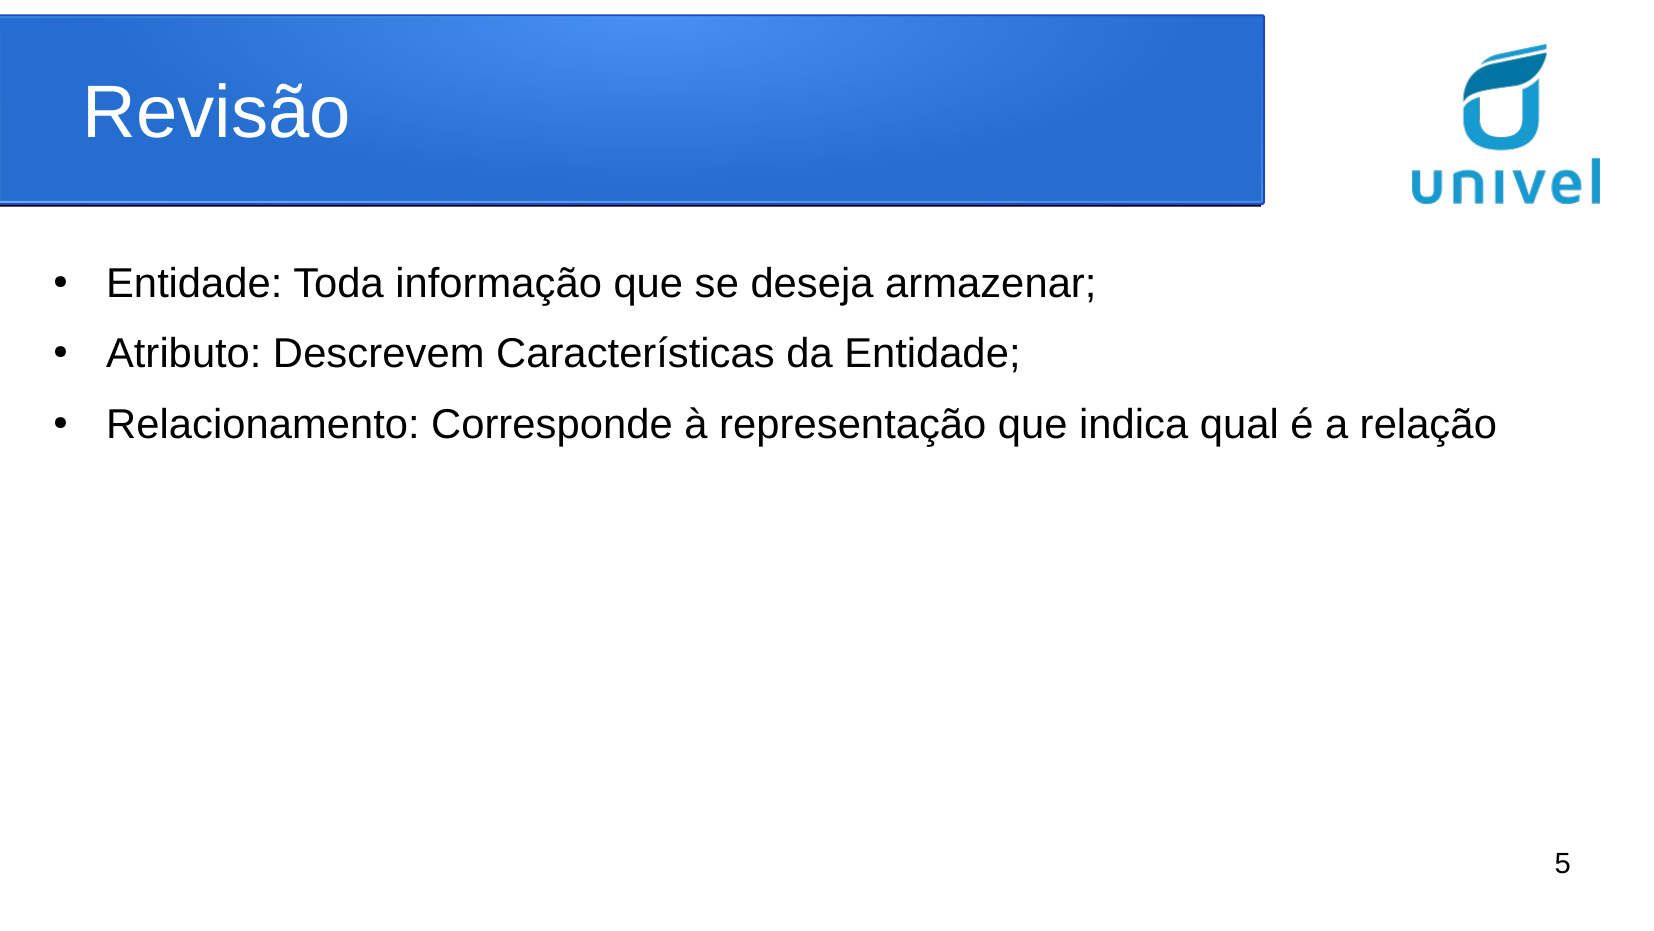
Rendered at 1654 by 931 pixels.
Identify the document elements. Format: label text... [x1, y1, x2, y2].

list Entidade: Toda informação que se deseja armazenar; Atributo: Descrevem Características da Entidade; Relacionamento: Corresponde à representação que indica qual é a relação [35, 259, 1571, 556]
title Revisão [82, 35, 1235, 189]
picture [1405, 23, 1607, 225]
